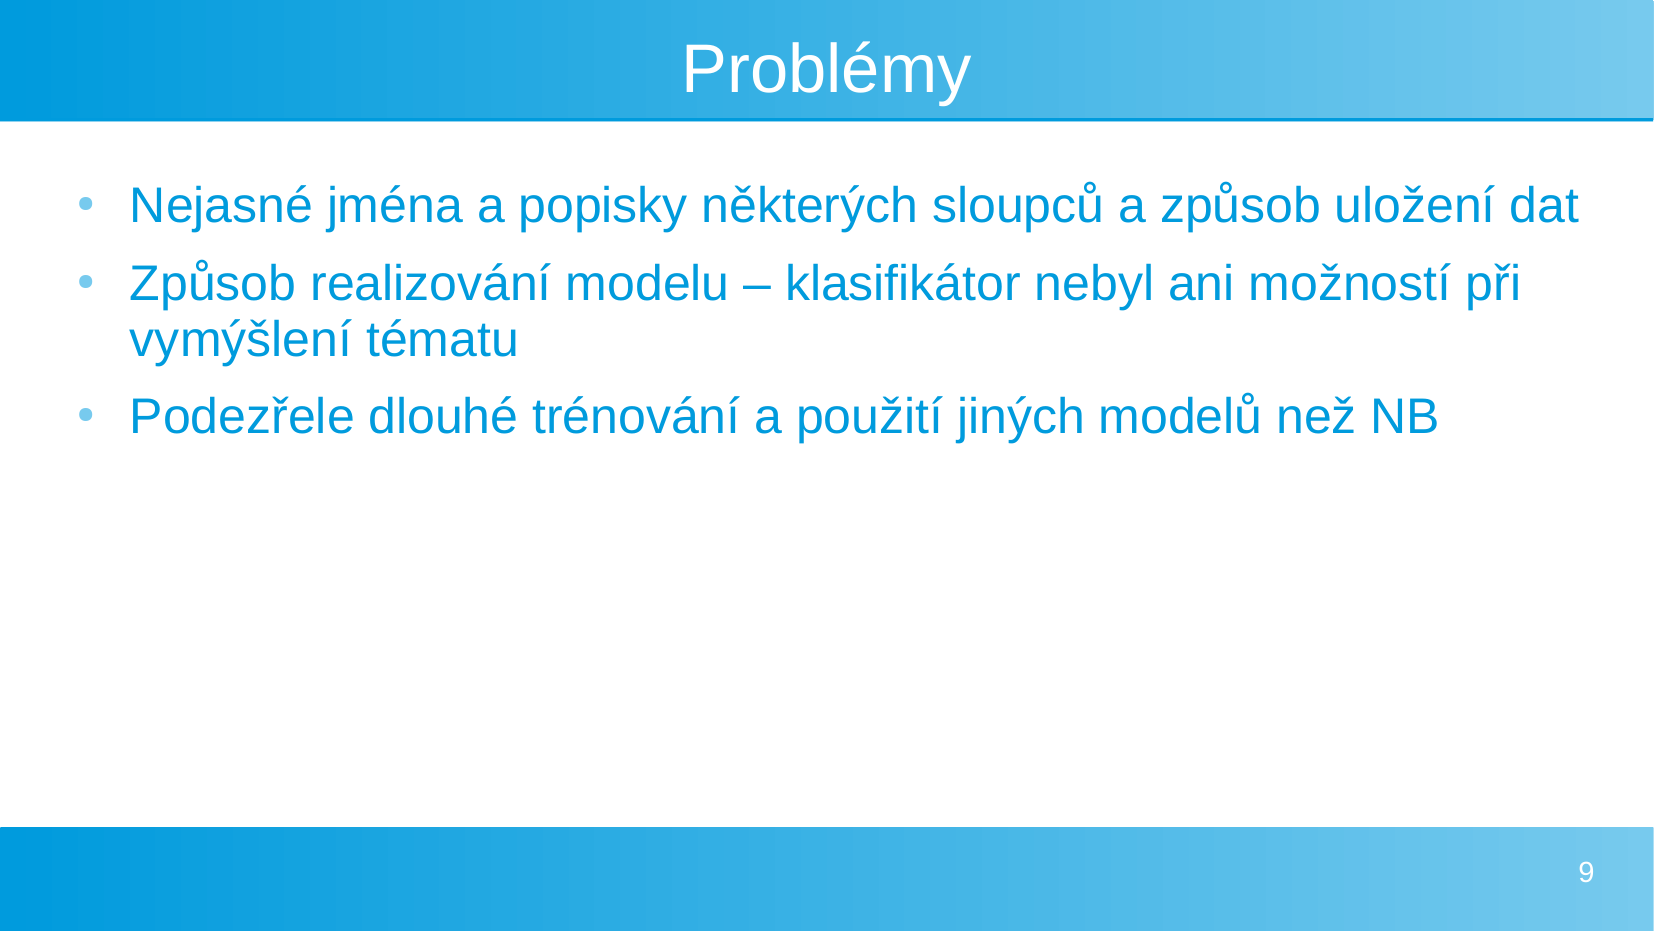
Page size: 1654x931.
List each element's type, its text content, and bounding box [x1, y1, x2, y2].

title Problémy [59, 29, 1595, 108]
list Nejasné jména a popisky některých sloupců a způsob uložení dat Způsob realizování modelu – klasifikátor nebyl ani možností při vymýšlení tématu Podezřele dlouhé trénování a použití jiných modelů než NB [59, 177, 1595, 768]
